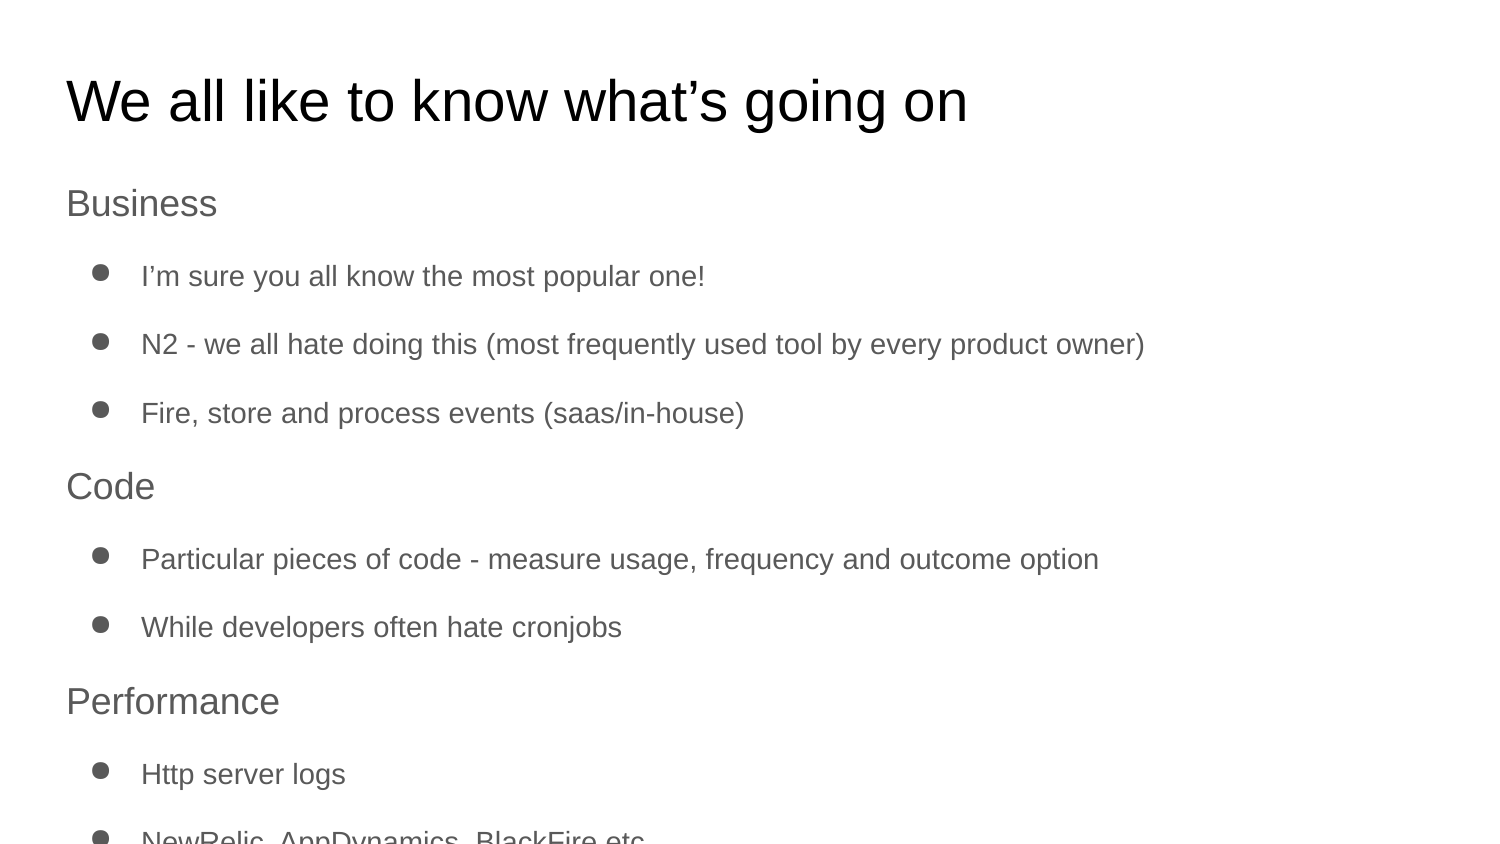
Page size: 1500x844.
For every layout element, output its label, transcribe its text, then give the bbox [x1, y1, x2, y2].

title We all like to know what’s going on [51, 48, 1449, 142]
list Business I’m sure you all know the most popular one! N2 - we all hate doing this (most frequently used tool by every product owner) Fire, store and process events (saas/in-house) Code Particular pieces of code - measure usage, frequency and outcome option While developers often hate cronjobs Performance Http server logs NewRelic, AppDynamics, BlackFire etc Statsd/Pinba [51, 164, 1449, 829]
